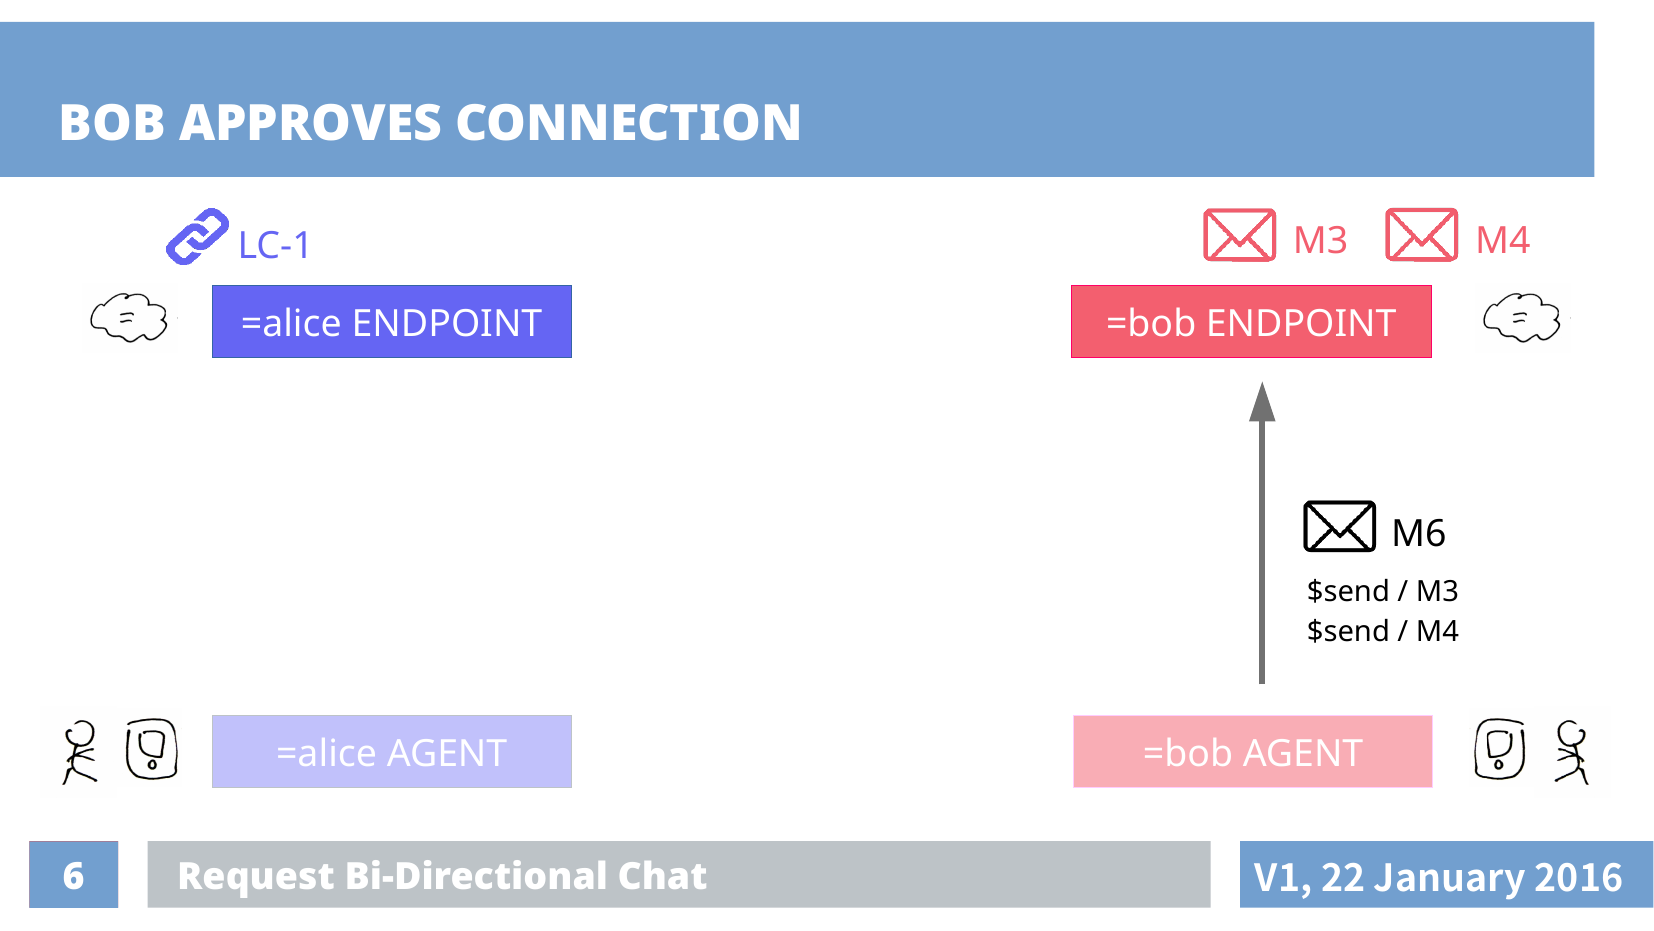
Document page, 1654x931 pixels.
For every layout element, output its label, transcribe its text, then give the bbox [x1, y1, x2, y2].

text_box =alice ENDPOINT [212, 285, 572, 358]
picture [1200, 205, 1279, 264]
picture [1300, 497, 1379, 555]
picture [82, 283, 178, 353]
text_box M6 [1376, 499, 1462, 558]
text_box =alice AGENT [212, 715, 572, 788]
picture [166, 208, 229, 265]
picture [40, 706, 182, 798]
text_box =bob ENDPOINT [1071, 285, 1432, 358]
text_box LC-1 [219, 208, 340, 273]
title BOB APPROVES CONNECTION [58, 44, 1595, 155]
text_box $send / M3 $send / M4 [1101, 567, 1478, 692]
picture [1469, 706, 1611, 798]
text_box M4 [1460, 206, 1547, 265]
picture [1475, 283, 1571, 353]
text_box M3 [1278, 206, 1364, 265]
text_box =bob AGENT [1073, 715, 1433, 788]
picture [1382, 204, 1461, 264]
